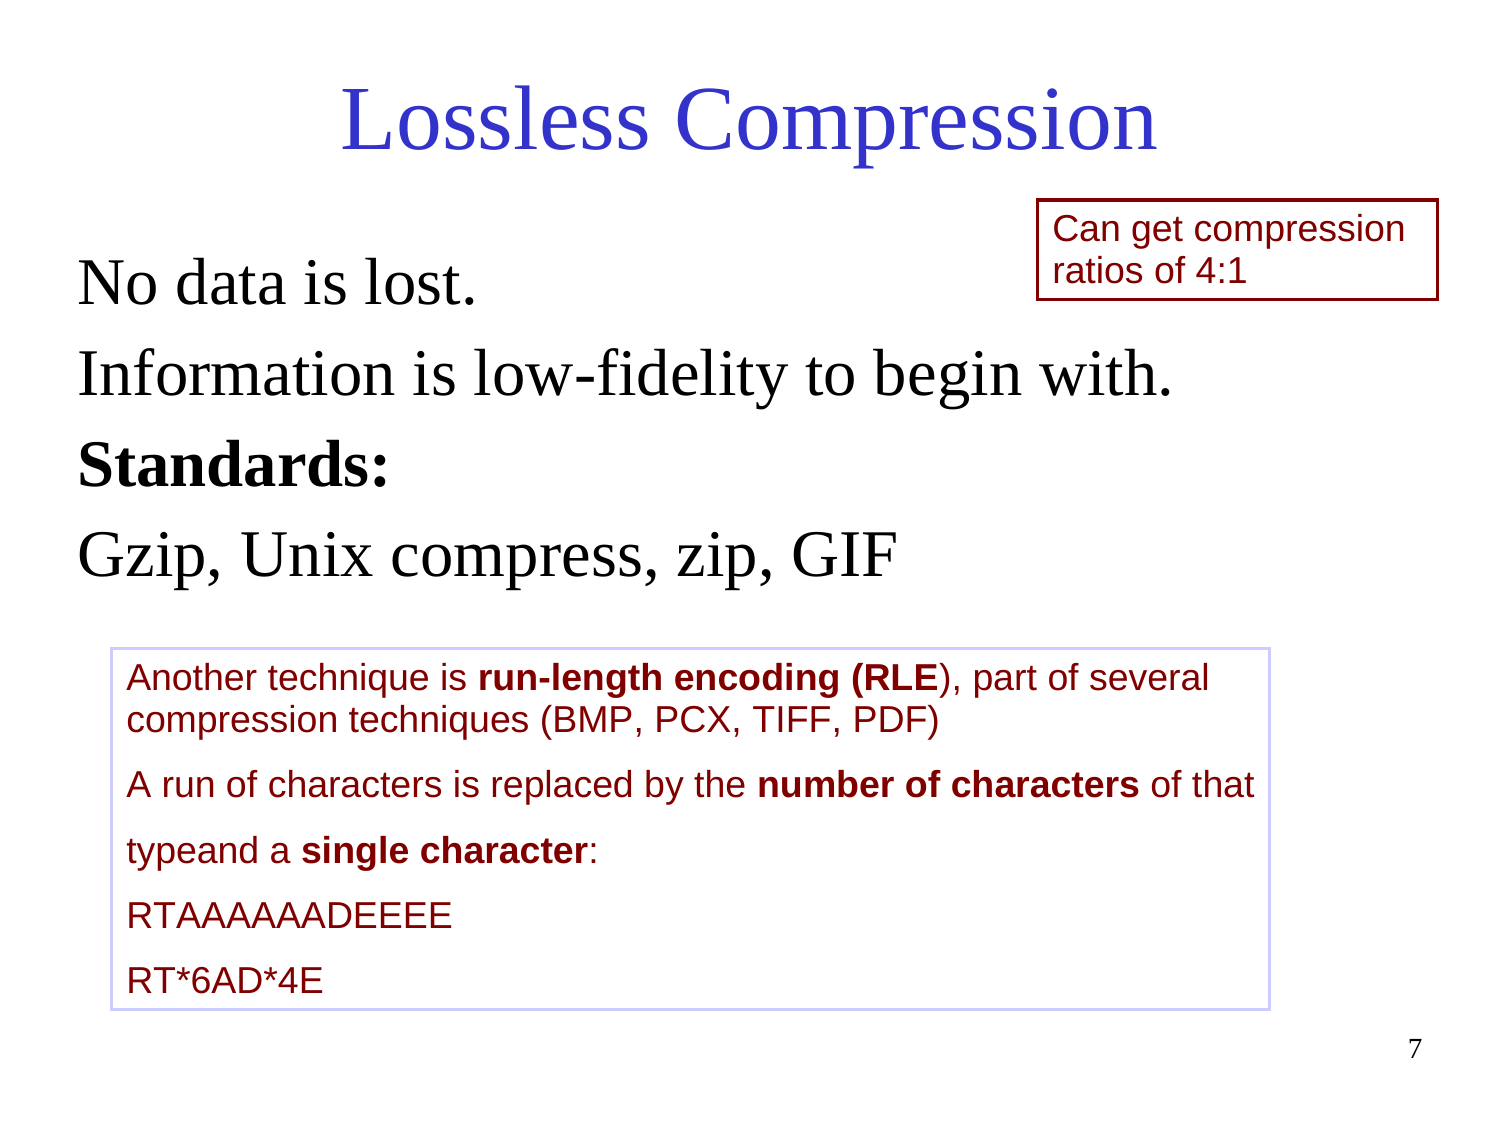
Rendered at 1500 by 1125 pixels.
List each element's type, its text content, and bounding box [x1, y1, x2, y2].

text_box Can get compression ratios of 4:1 [1037, 199, 1438, 300]
title Lossless Compression [112, 37, 1388, 201]
text_box Another technique is run-length encoding (RLE), part of several compression techniques (BMP, PCX, TIFF, PDF) A run of characters is replaced by the number of characters of that typeand a single character: RTAAAAAADEEEE RT*6AD*4E [111, 648, 1270, 1010]
list No data is lost. Information is low-fidelity to begin with. Standards: Gzip, Unix compress, zip, GIF [62, 237, 1426, 1051]
